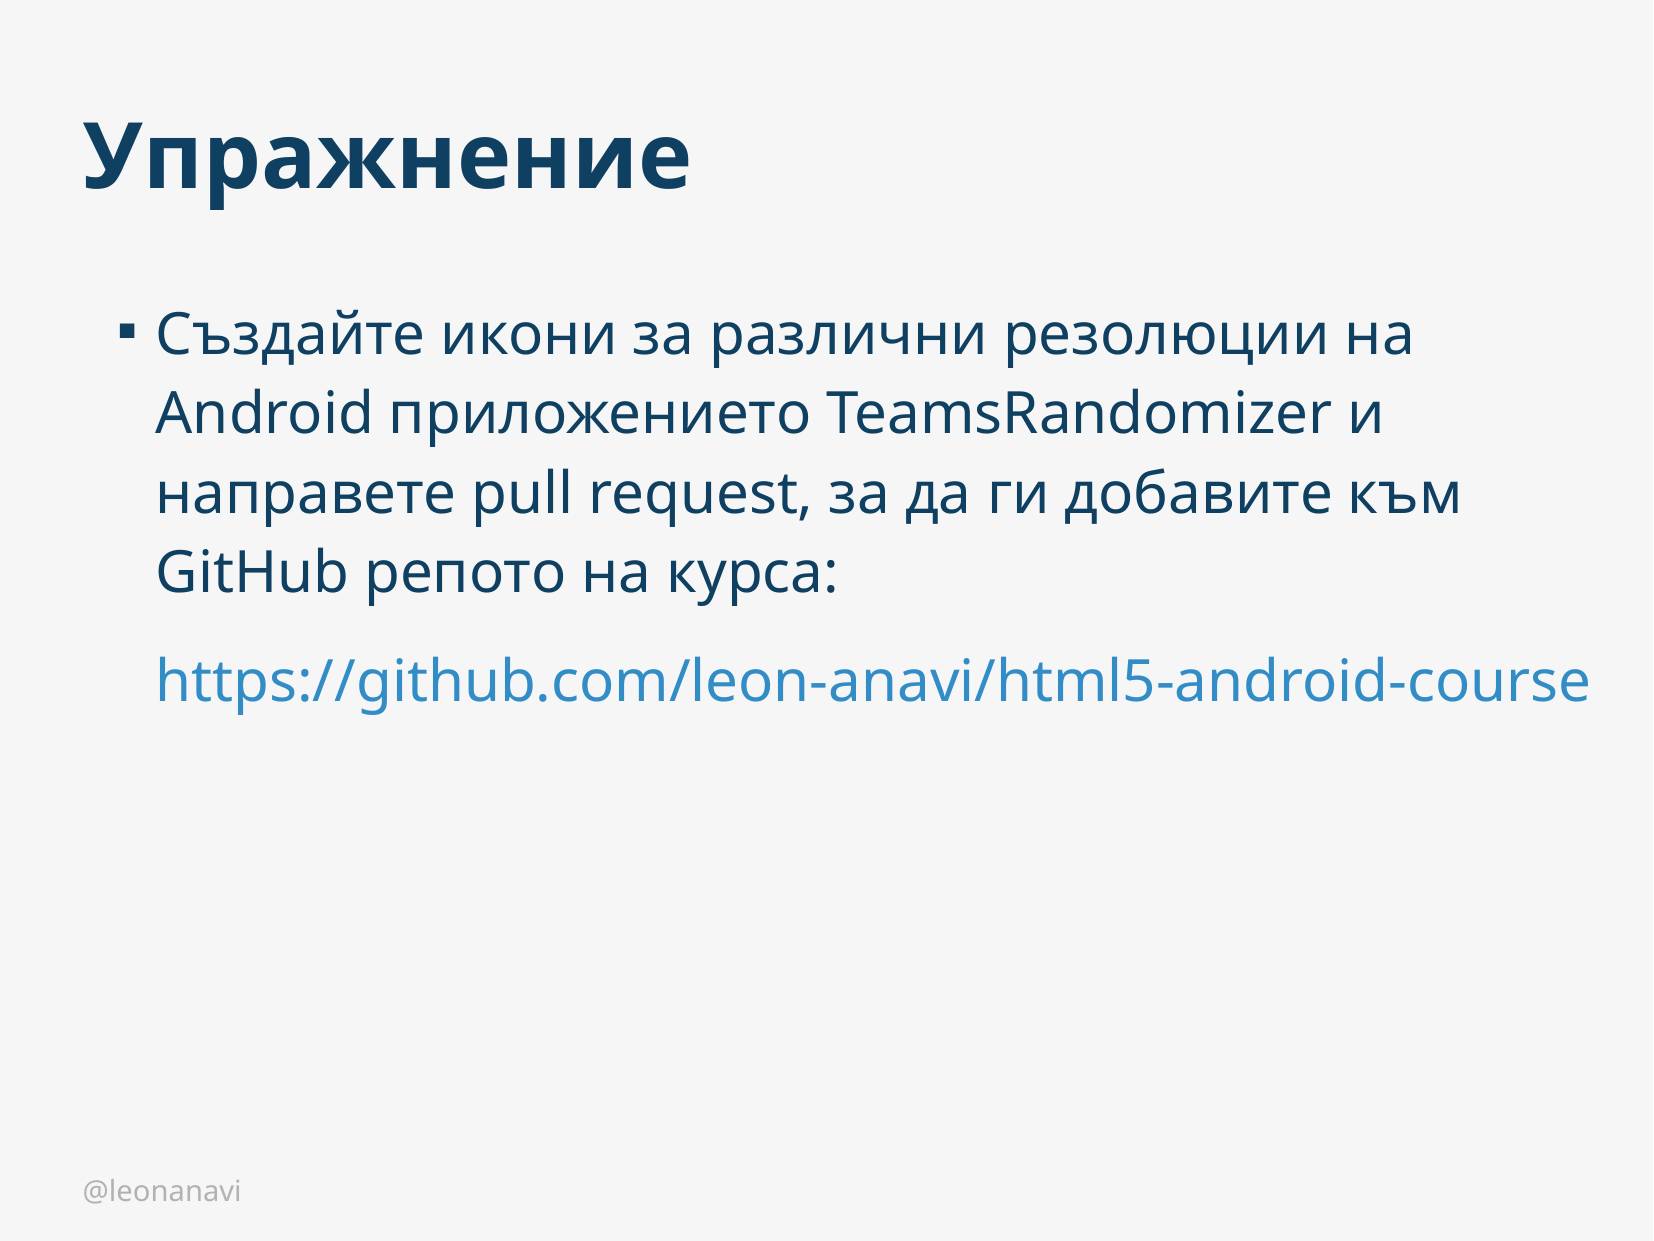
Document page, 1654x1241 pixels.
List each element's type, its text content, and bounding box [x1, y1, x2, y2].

text_box Създайте икони за различни резолюции на Android приложението TeamsRandomizer и направете pull request, за да ги добавите към GitHub репото на курса: https://github.com/leon-anavi/html5-android-course [105, 285, 1653, 1230]
title Упражнение [82, 49, 1571, 257]
